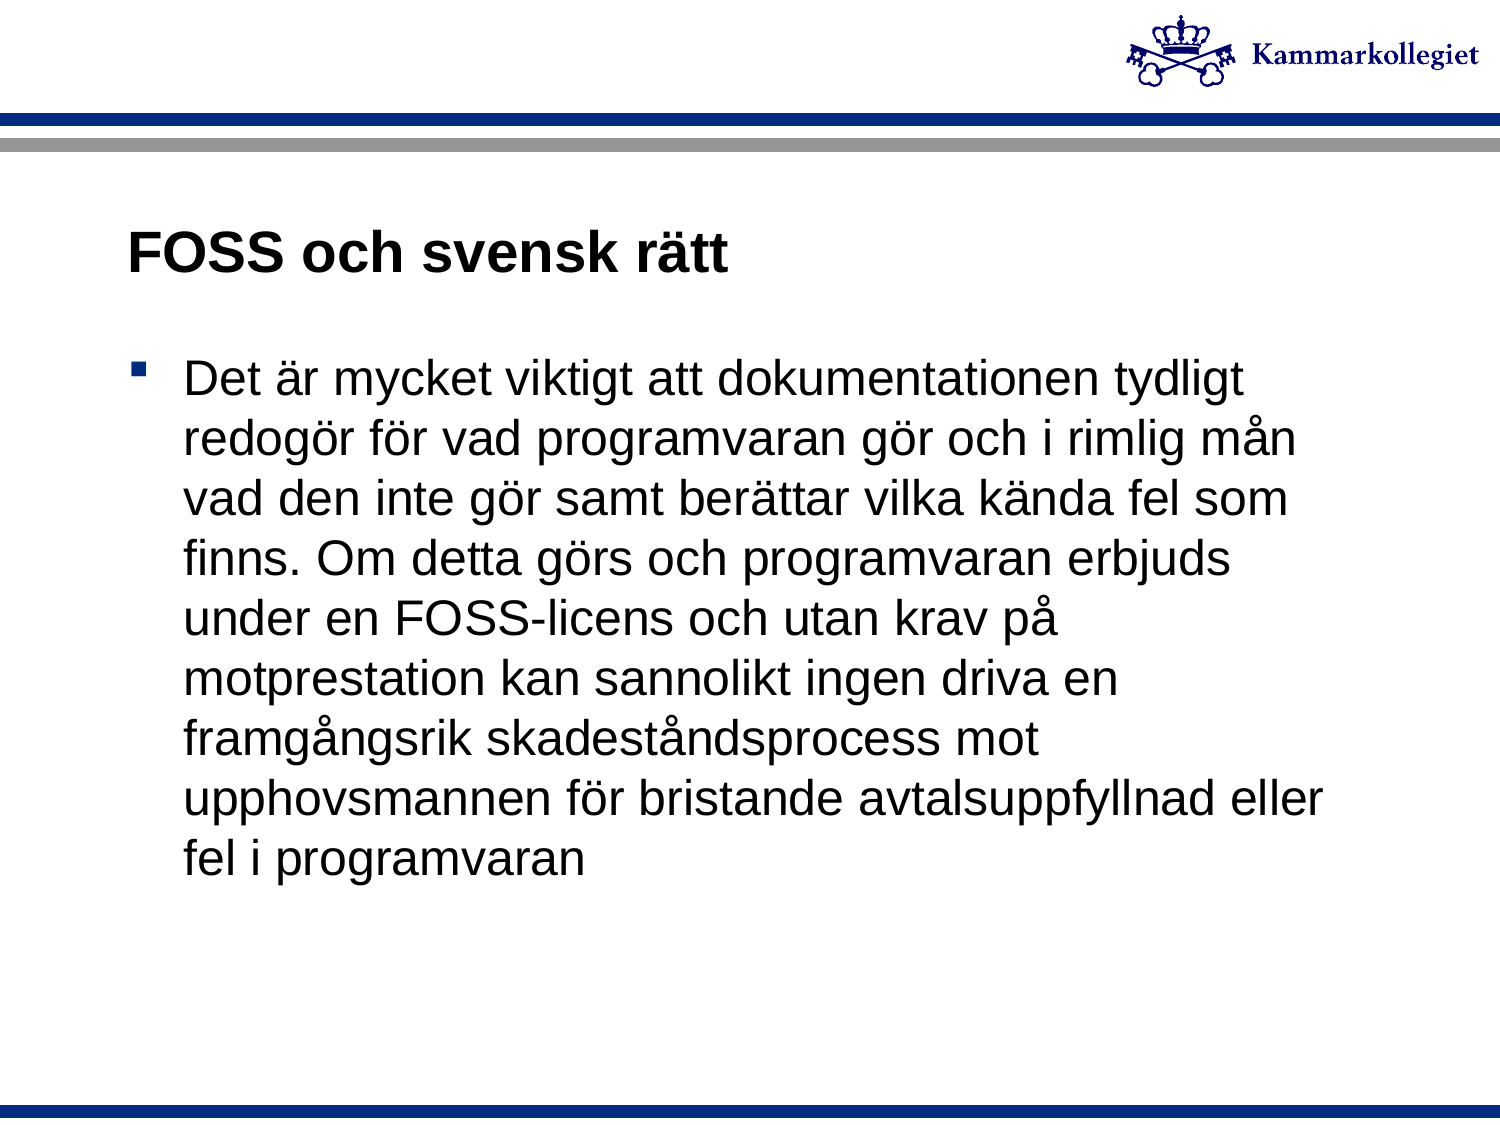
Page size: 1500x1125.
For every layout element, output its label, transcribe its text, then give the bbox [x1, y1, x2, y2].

list Det är mycket viktigt att dokumentationen tydligt redogör för vad programvaran gör och i rimlig mån vad den inte gör samt berättar vilka kända fel som finns. Om detta görs och programvaran erbjuds under en FOSS-licens och utan krav på motprestation kan sannolikt ingen driva en framgångsrik skadeståndsprocess mot upphovsmannen för bristande avtalsuppfyllnad eller fel i programvaran [112, 337, 1388, 1026]
title FOSS och svensk rätt [112, 172, 1388, 327]
